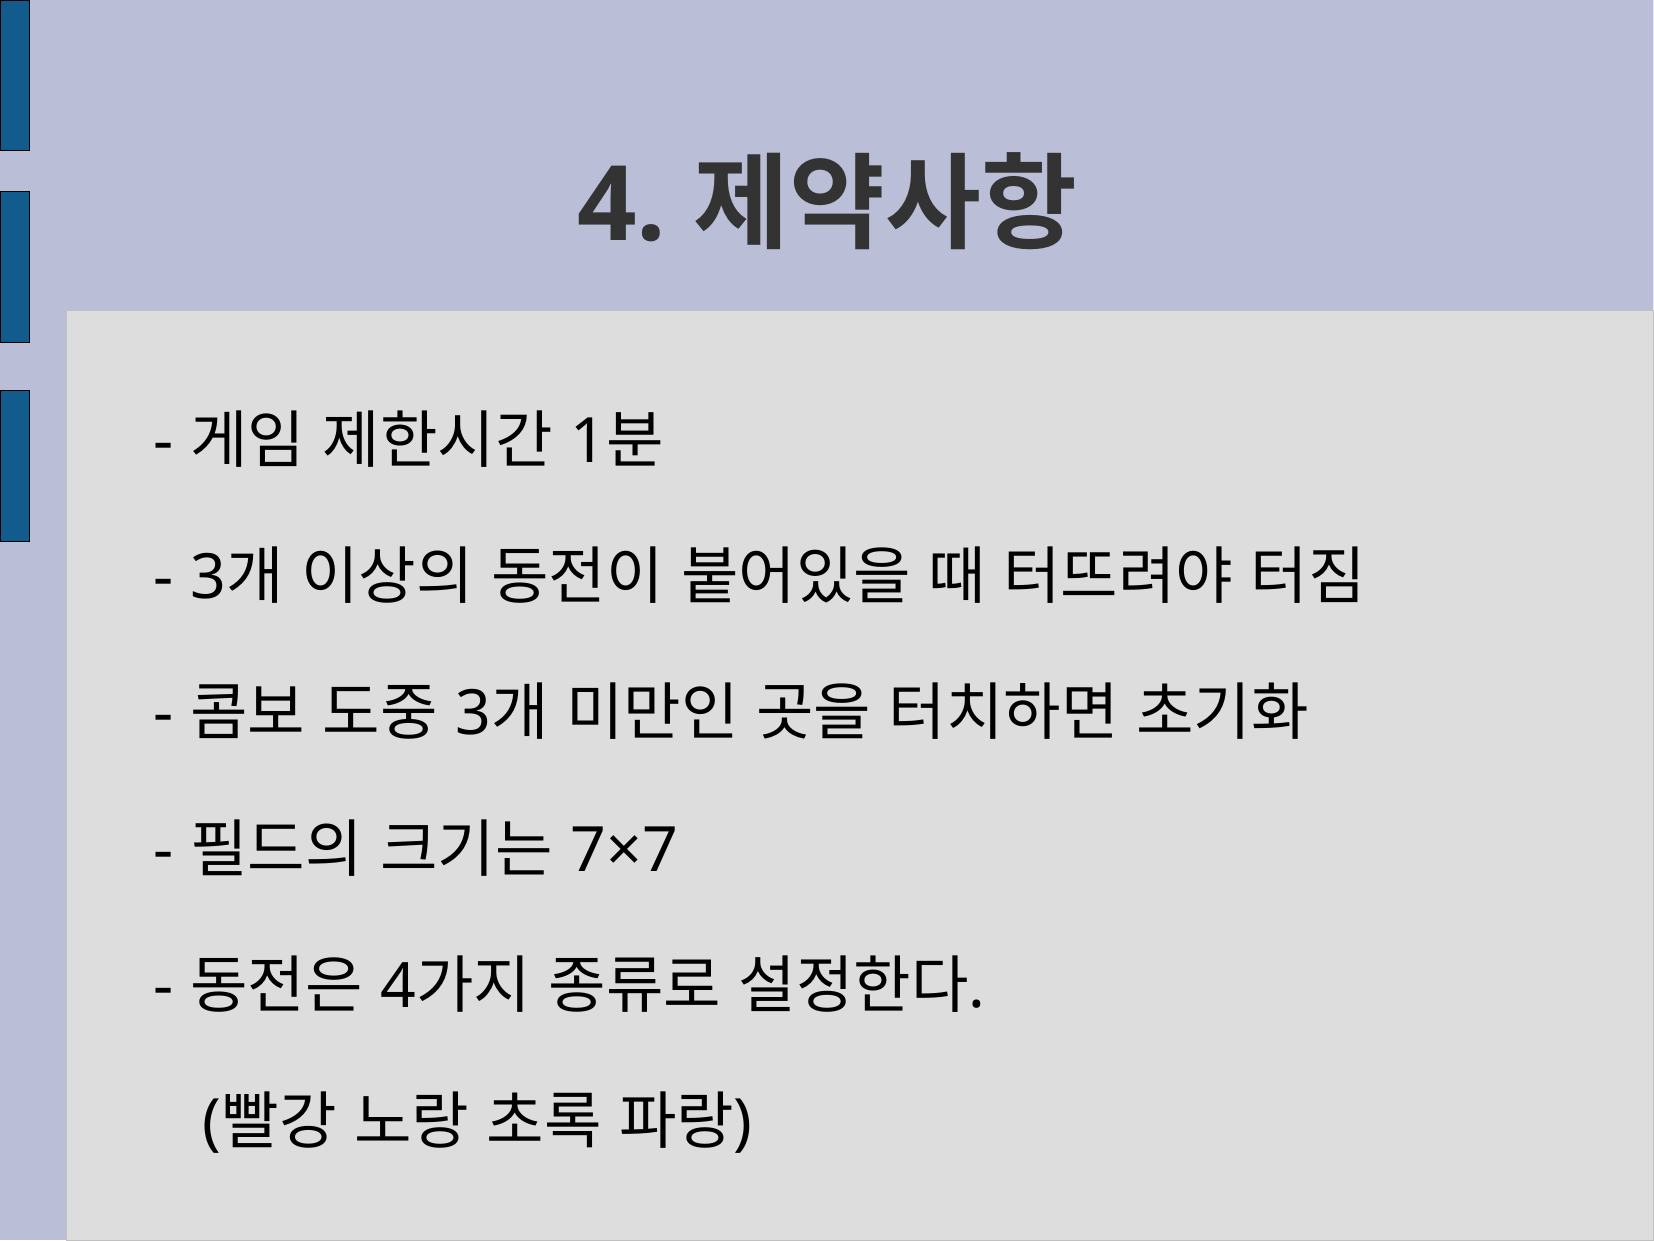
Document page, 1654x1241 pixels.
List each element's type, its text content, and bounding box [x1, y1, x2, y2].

list - 게임 제한시간 1분 - 3개 이상의 동전이 붙어있을 때 터뜨려야 터짐 - 콤보 도중 3개 미만인 곳을 터치하면 초기화 - 필드의 크기는 7×7 - 동전은 4가지 종류로 설정한다. (빨강 노랑 초록 파랑) [121, 344, 1534, 1127]
title 4. 제약사항 [121, 91, 1534, 299]
